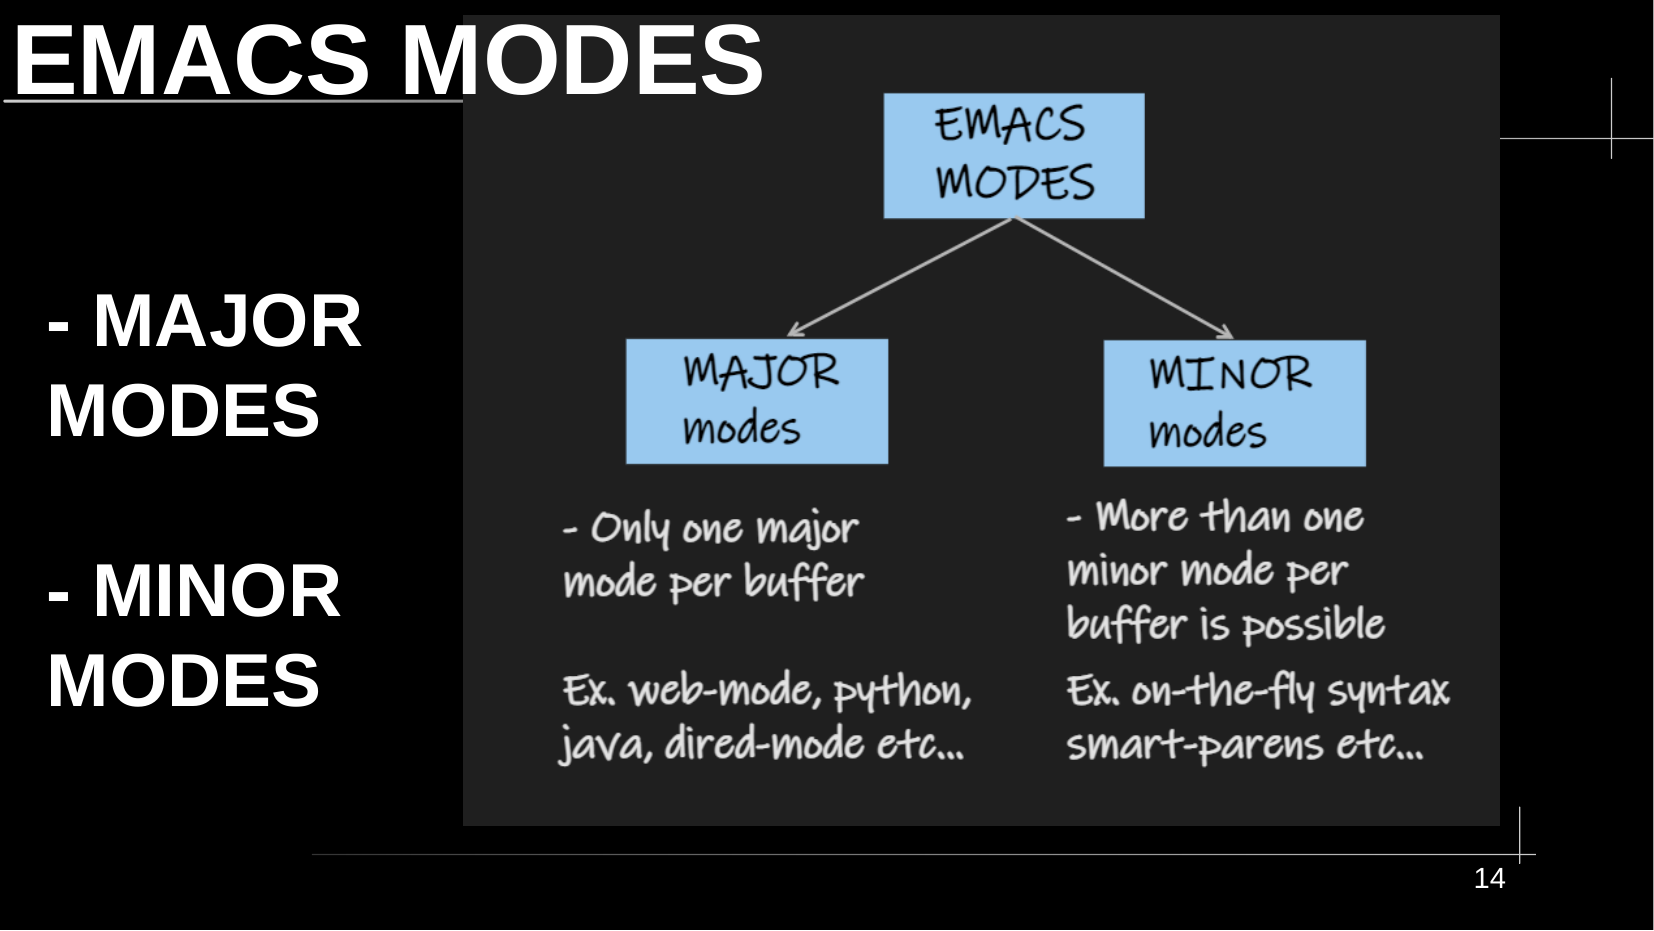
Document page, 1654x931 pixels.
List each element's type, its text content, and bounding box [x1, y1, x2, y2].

picture [463, 15, 1500, 826]
title EMACS MODES [11, 15, 1409, 109]
text_box - MAJOR MODES - MINOR MODES [32, 263, 482, 729]
